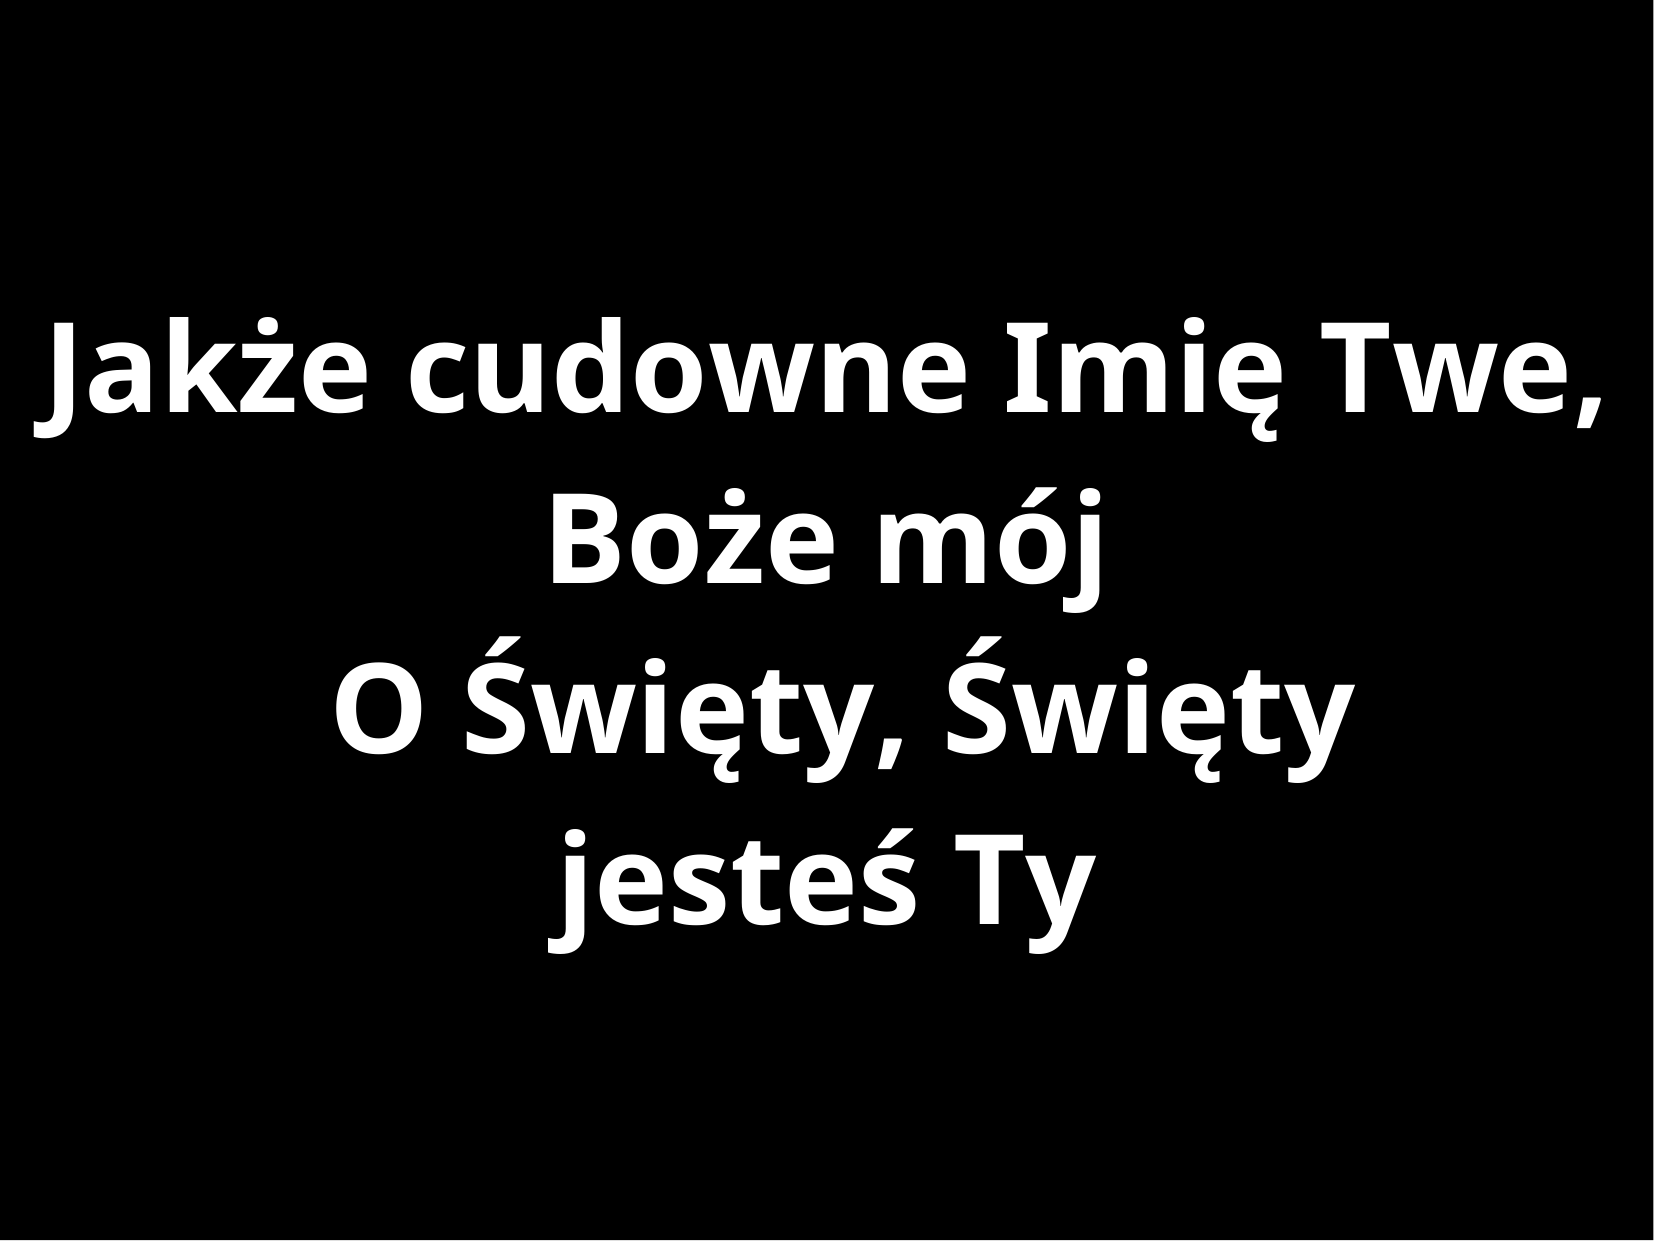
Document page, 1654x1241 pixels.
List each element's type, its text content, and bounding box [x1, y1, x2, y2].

title Jakże cudowne Imię Twe, Boże mój O Święty, Święty jesteś Ty [0, 0, 1654, 1241]
